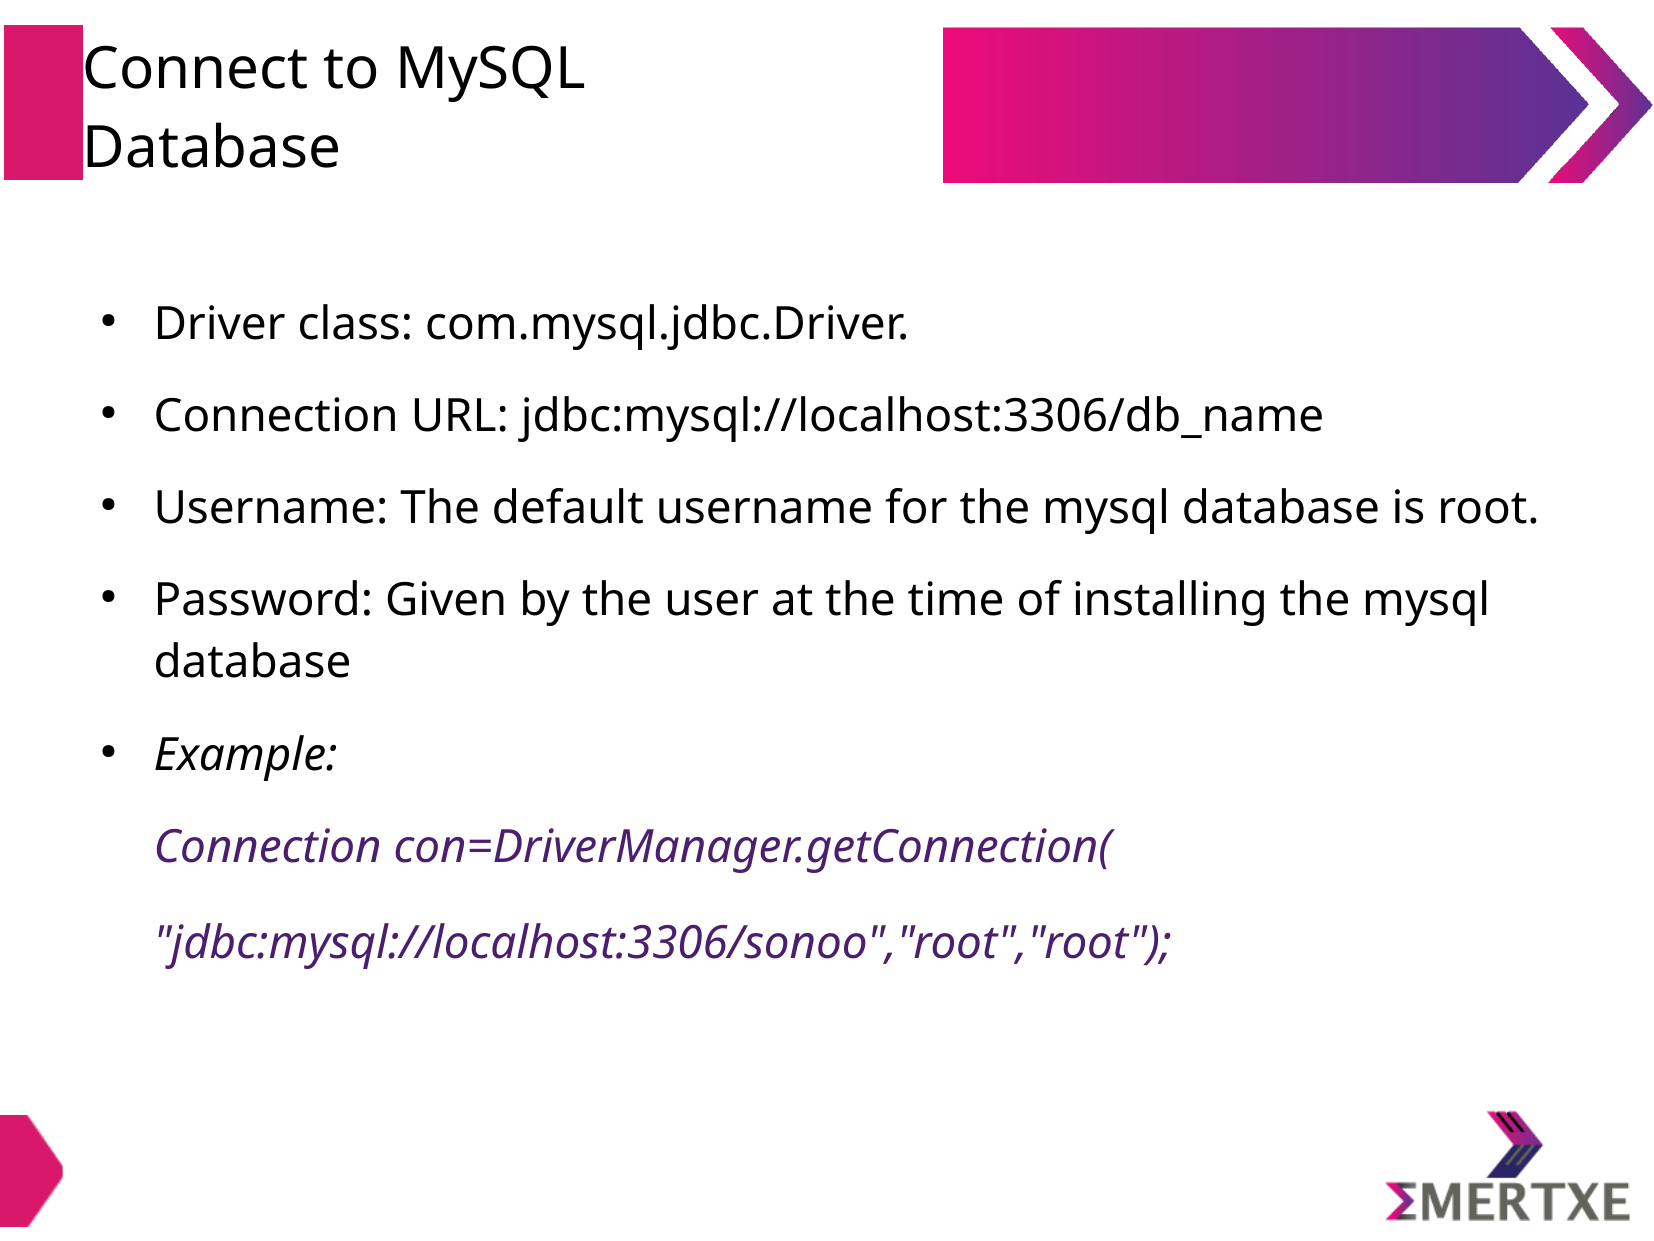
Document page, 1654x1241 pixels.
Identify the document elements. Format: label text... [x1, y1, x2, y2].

title Connect to MySQL Database [82, 2, 1571, 210]
picture [1571, 27, 1653, 183]
picture [1385, 1107, 1631, 1221]
list Driver class: com.mysql.jdbc.Driver. Connection URL: jdbc:mysql://localhost:3306/db_name Username: The default username for the mysql database is root. Password: Given by the user at the time of installing the mysql database Example: Connection con=DriverManager.getConnection( "jdbc:mysql://localhost:3306/sonoo","root","root"); [82, 290, 1571, 1010]
